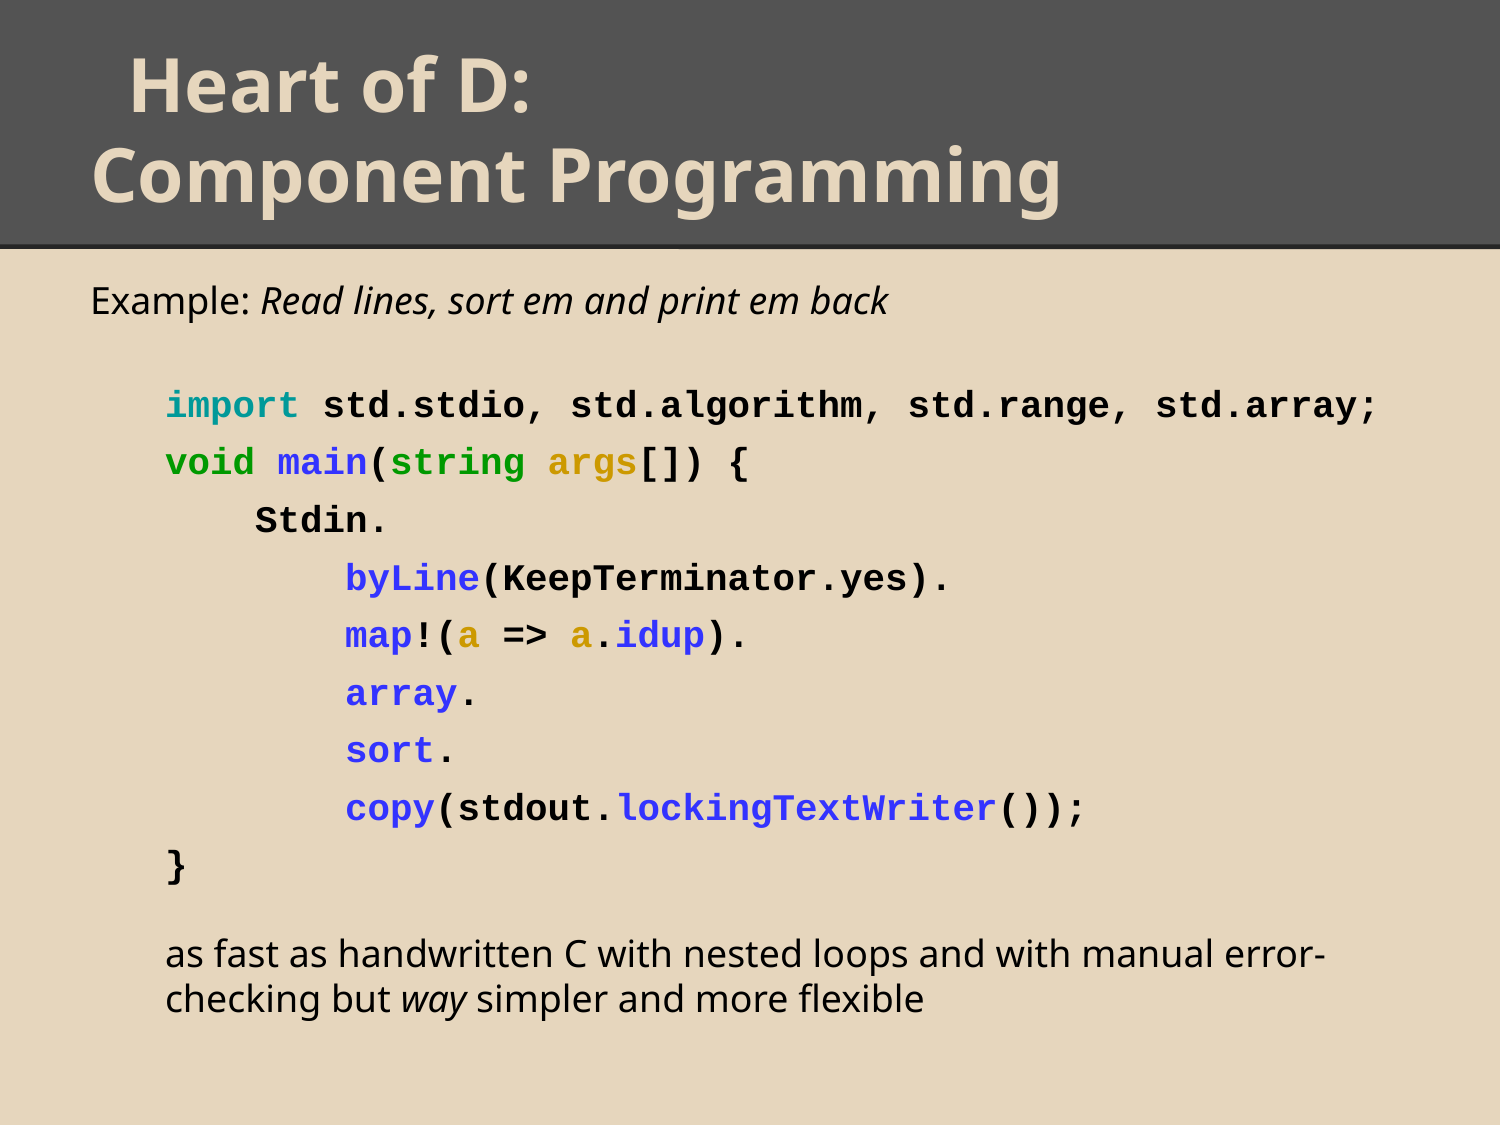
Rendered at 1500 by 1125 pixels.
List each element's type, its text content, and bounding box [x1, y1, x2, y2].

title Heart of D: Component Programming [75, 45, 1425, 233]
list Example: Read lines, sort em and print em back import std.stdio, std.algorithm, std.range, std.array; void main(string args[]) { Stdin. byLine(KeepTerminator.yes). map!(a => a.idup). array. sort. copy(stdout.lockingTextWriter()); } as fast as handwritten C with nested loops and with manual error-checking but way simpler and more flexible [75, 262, 1425, 1078]
